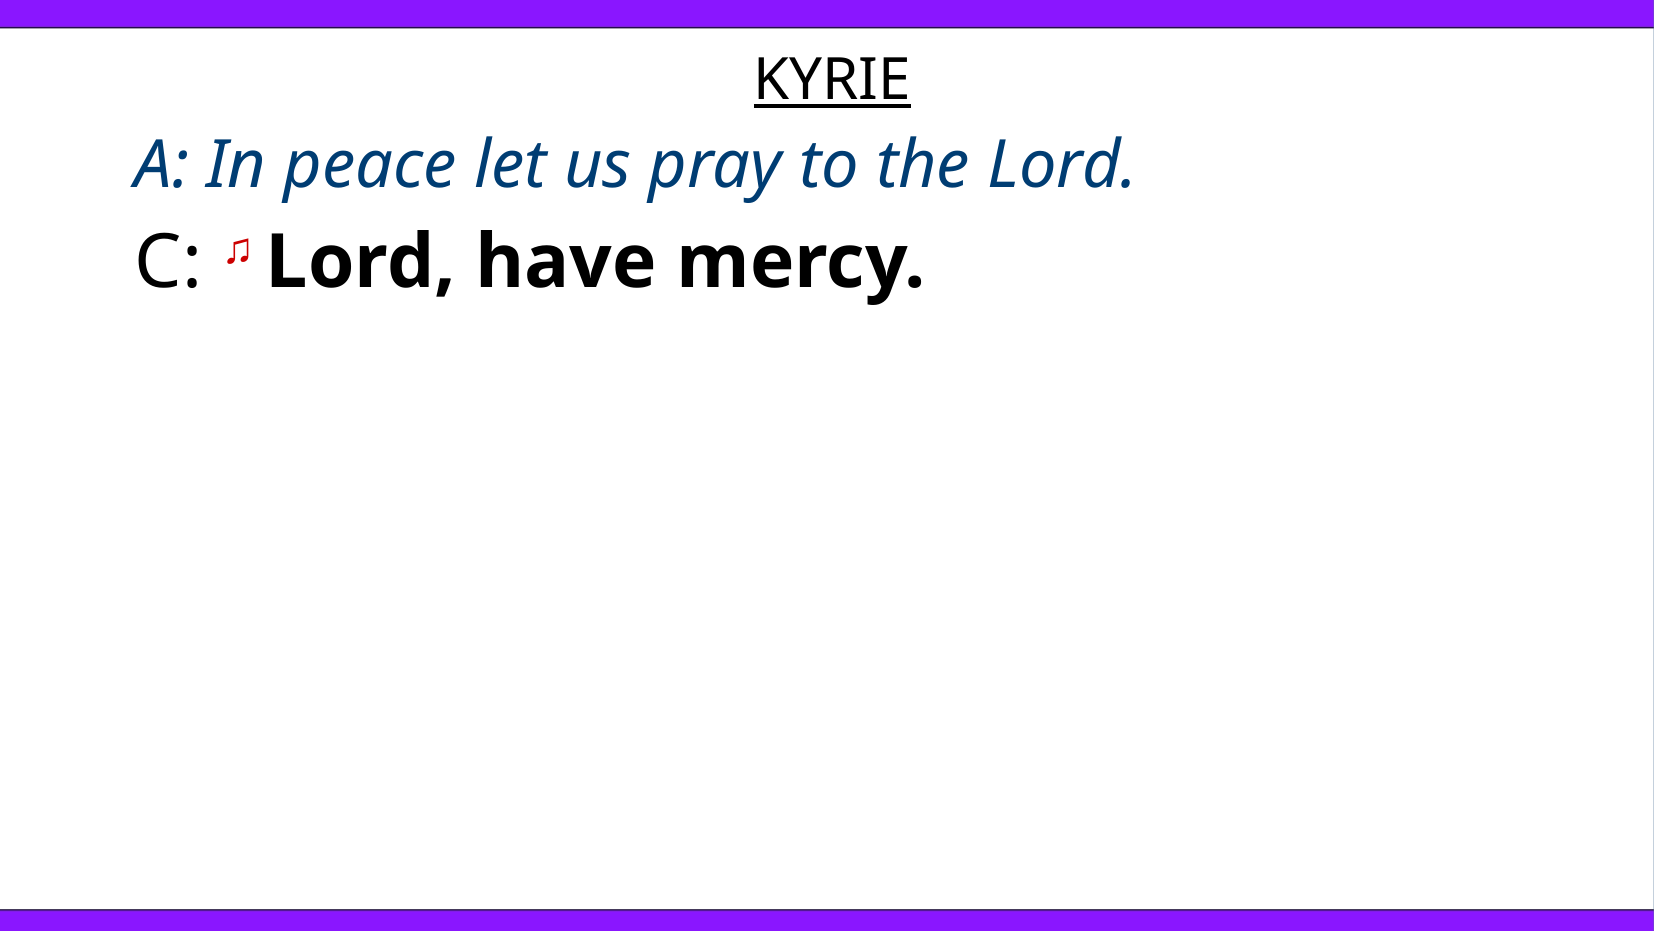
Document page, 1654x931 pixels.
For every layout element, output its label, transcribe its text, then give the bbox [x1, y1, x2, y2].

text_box KYRIE A: In peace let us pray to the Lord. C: ♫ Lord, have mercy. [120, 30, 1546, 332]
picture [0, 0, 1654, 931]
